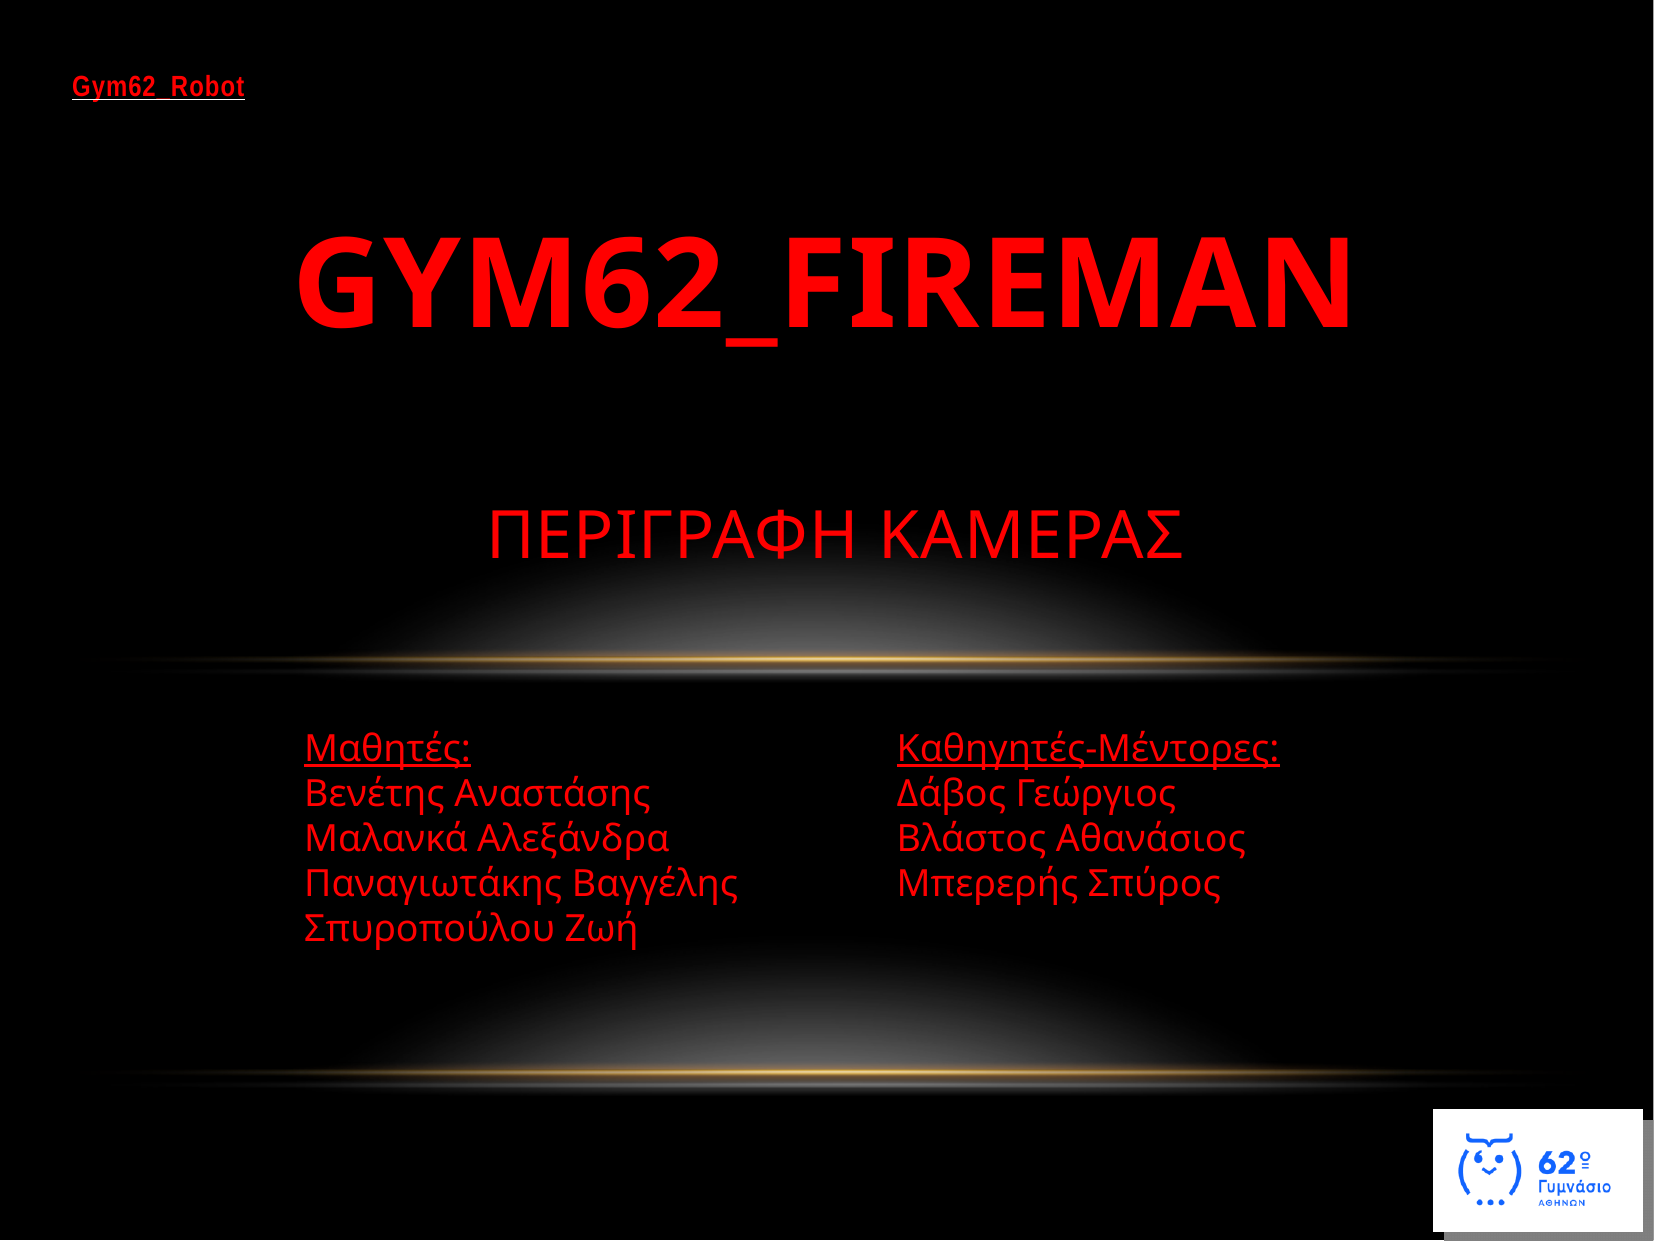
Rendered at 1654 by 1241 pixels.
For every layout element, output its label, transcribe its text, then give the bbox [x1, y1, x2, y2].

text_box ΠΕΡΙΓΡΑΦΗ ΚΑΜΕΡΑΣ [132, 363, 1538, 580]
text_box Καθηγητές-Μέντορες: Δάβος Γεώργιος Βλάστος Αθανάσιος Μπερερής Σπύρος [881, 716, 1433, 981]
picture [0, 0, 1654, 1240]
text_box Gym62_FireMan [110, 152, 1544, 360]
text_box Gym62_Robot [41, 41, 276, 111]
text_box Μαθητές: Βενέτης Αναστάσης Μαλανκά Αλεξάνδρα Παναγιωτάκης Βαγγέλης Σπυροπούλου Ζωή [289, 716, 800, 1081]
